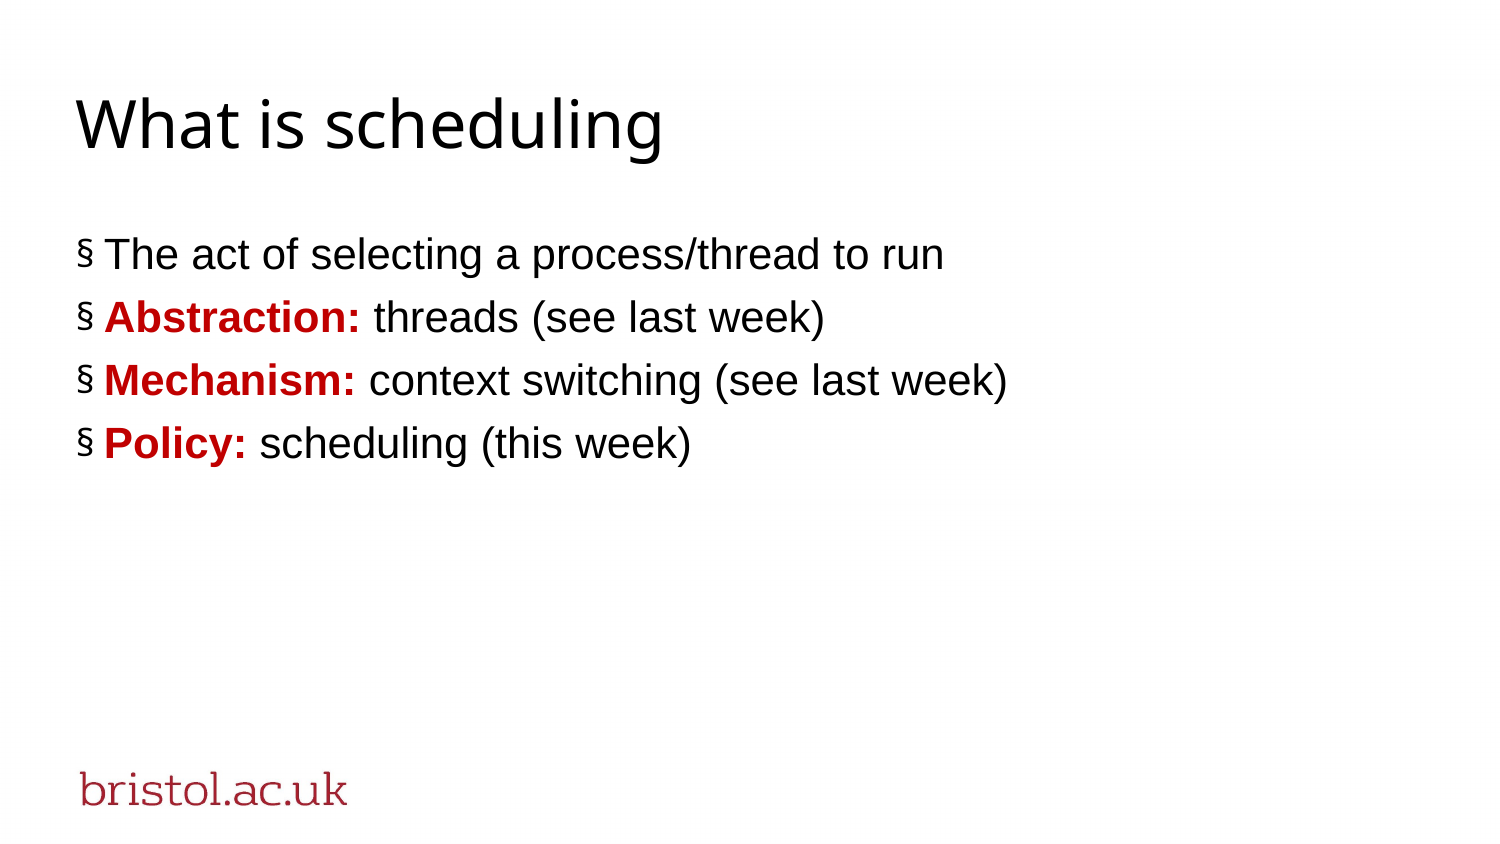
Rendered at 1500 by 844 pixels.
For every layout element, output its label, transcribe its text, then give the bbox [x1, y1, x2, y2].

title What is scheduling [60, 44, 1440, 209]
list The act of selecting a process/thread to run Abstraction: threads (see last week) Mechanism: context switching (see last week) Policy: scheduling (this week) [60, 224, 1440, 699]
